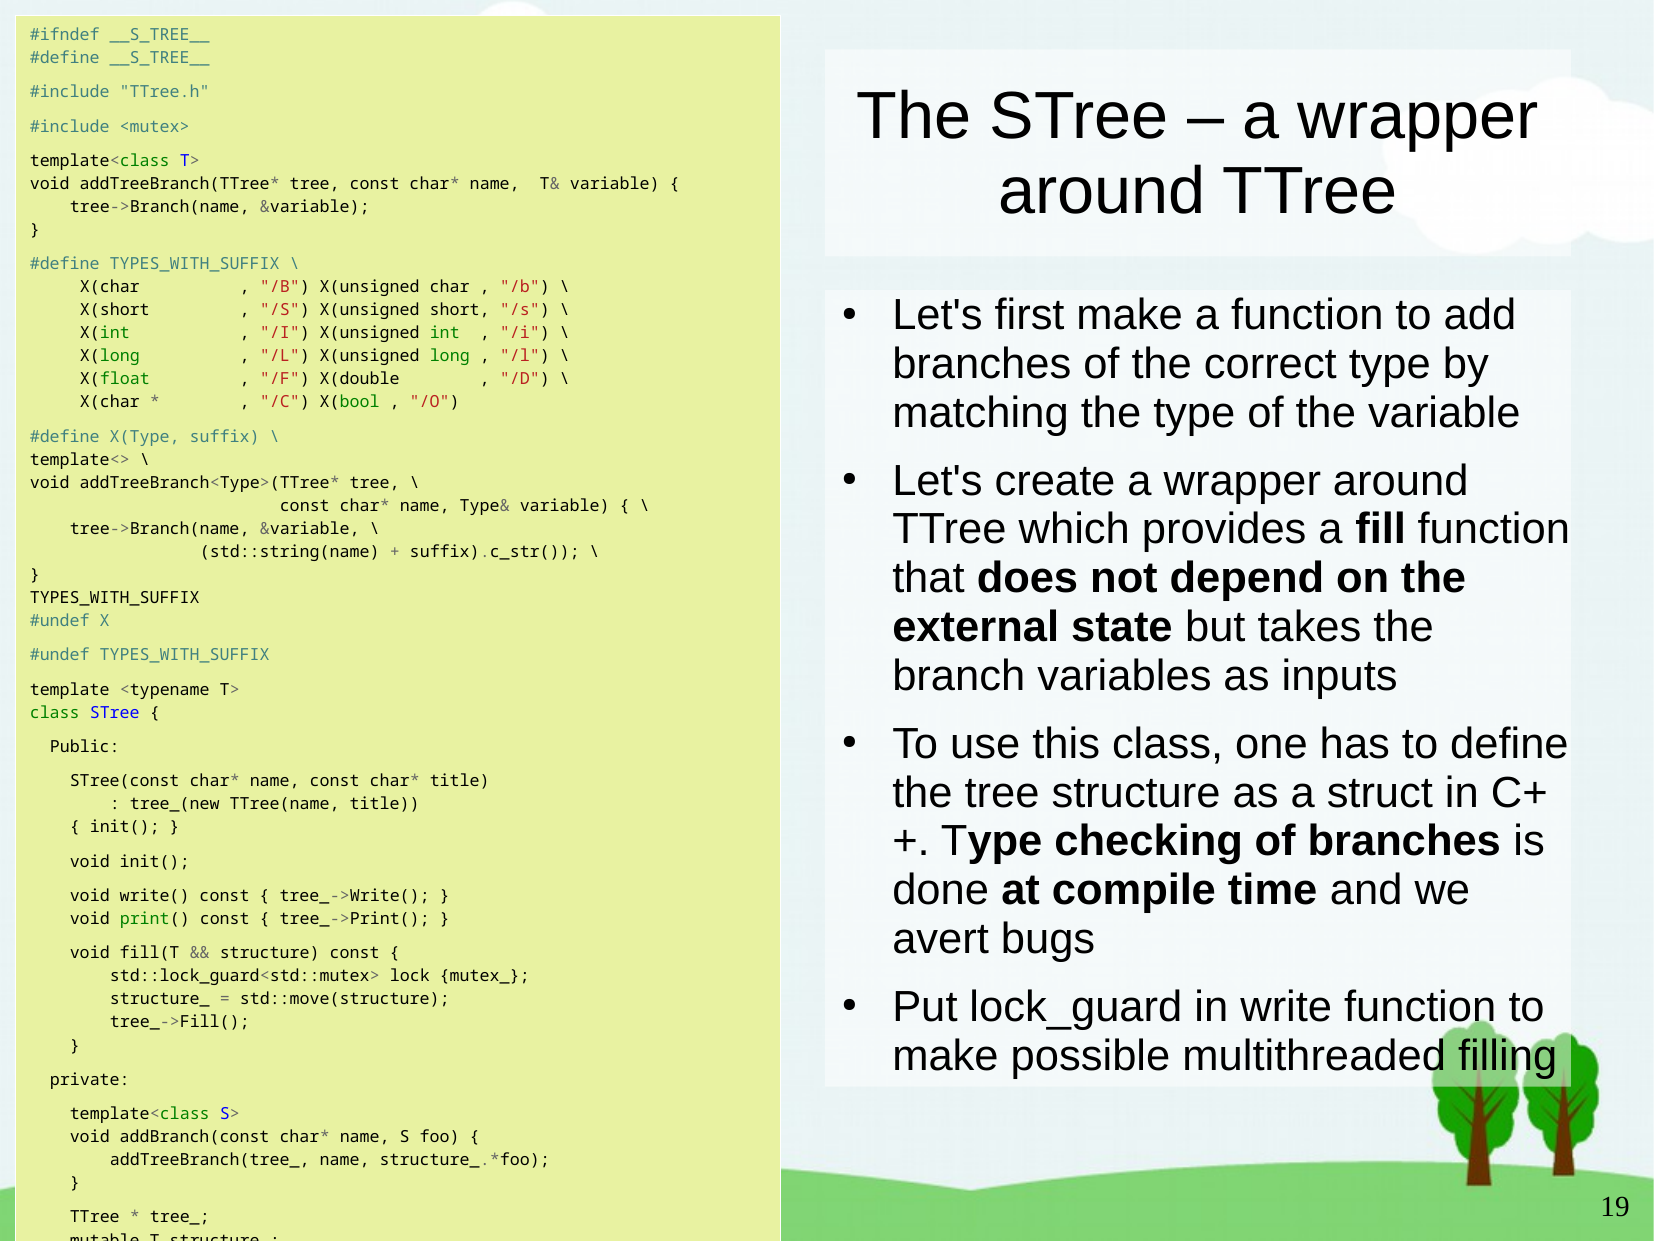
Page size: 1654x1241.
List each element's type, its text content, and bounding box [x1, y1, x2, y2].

list Let's first make a function to add branches of the correct type by matching the type of the variable Let's create a wrapper around TTree which provides a fill function that does not depend on the external state but takes the branch variables as inputs To use this class, one has to define the tree structure as a struct in C++. Type checking of branches is done at compile time and we avert bugs Put lock_guard in write function to make possible multithreaded filling [825, 290, 1571, 1087]
title The STree – a wrapper around TTree [825, 49, 1571, 257]
picture [0, 0, 1654, 1241]
text_box #ifndef __S_TREE__ #define __S_TREE__ #include "TTree.h" #include <mutex> template<class T> void addTreeBranch(TTree* tree, const char* name, T& variable) { tree->Branch(name, &variable); } #define TYPES_WITH_SUFFIX \ X(char , "/B") X(unsigned char , "/b") \ X(short , "/S") X(unsigned short, "/s") \ X(int , "/I") X(unsigned int , "/i") \ X(long , "/L") X(unsigned long , "/l") \ X(float , "/F") X(double , "/D") \ X(char * , "/C") X(bool , "/O") #define X(Type, suffix) \ template<> \ void addTreeBranch<Type>(TTree* tree, \ const char* name, Type& variable) { \ tree->Branch(name, &variable, \ (std::string(name) + suffix).c_str()); \ } TYPES_WITH_SUFFIX #undef X #undef TYPES_WITH_SUFFIX template <typename T> class STree { Public: STree(const char* name, const char* title) : tree_(new TTree(name, title)) { init(); } void init(); void write() const { tree_->Write(); } void print() const { tree_->Print(); } void fill(T && structure) const { std::lock_guard<std::mutex> lock {mutex_}; structure_ = std::move(structure); tree_->Fill(); } private: template<class S> void addBranch(const char* name, S foo) { addTreeBranch(tree_, name, structure_.*foo); } TTree * tree_; mutable T structure_; mutable std::mutex mutex_; }; #endif [15, 15, 781, 1231]
